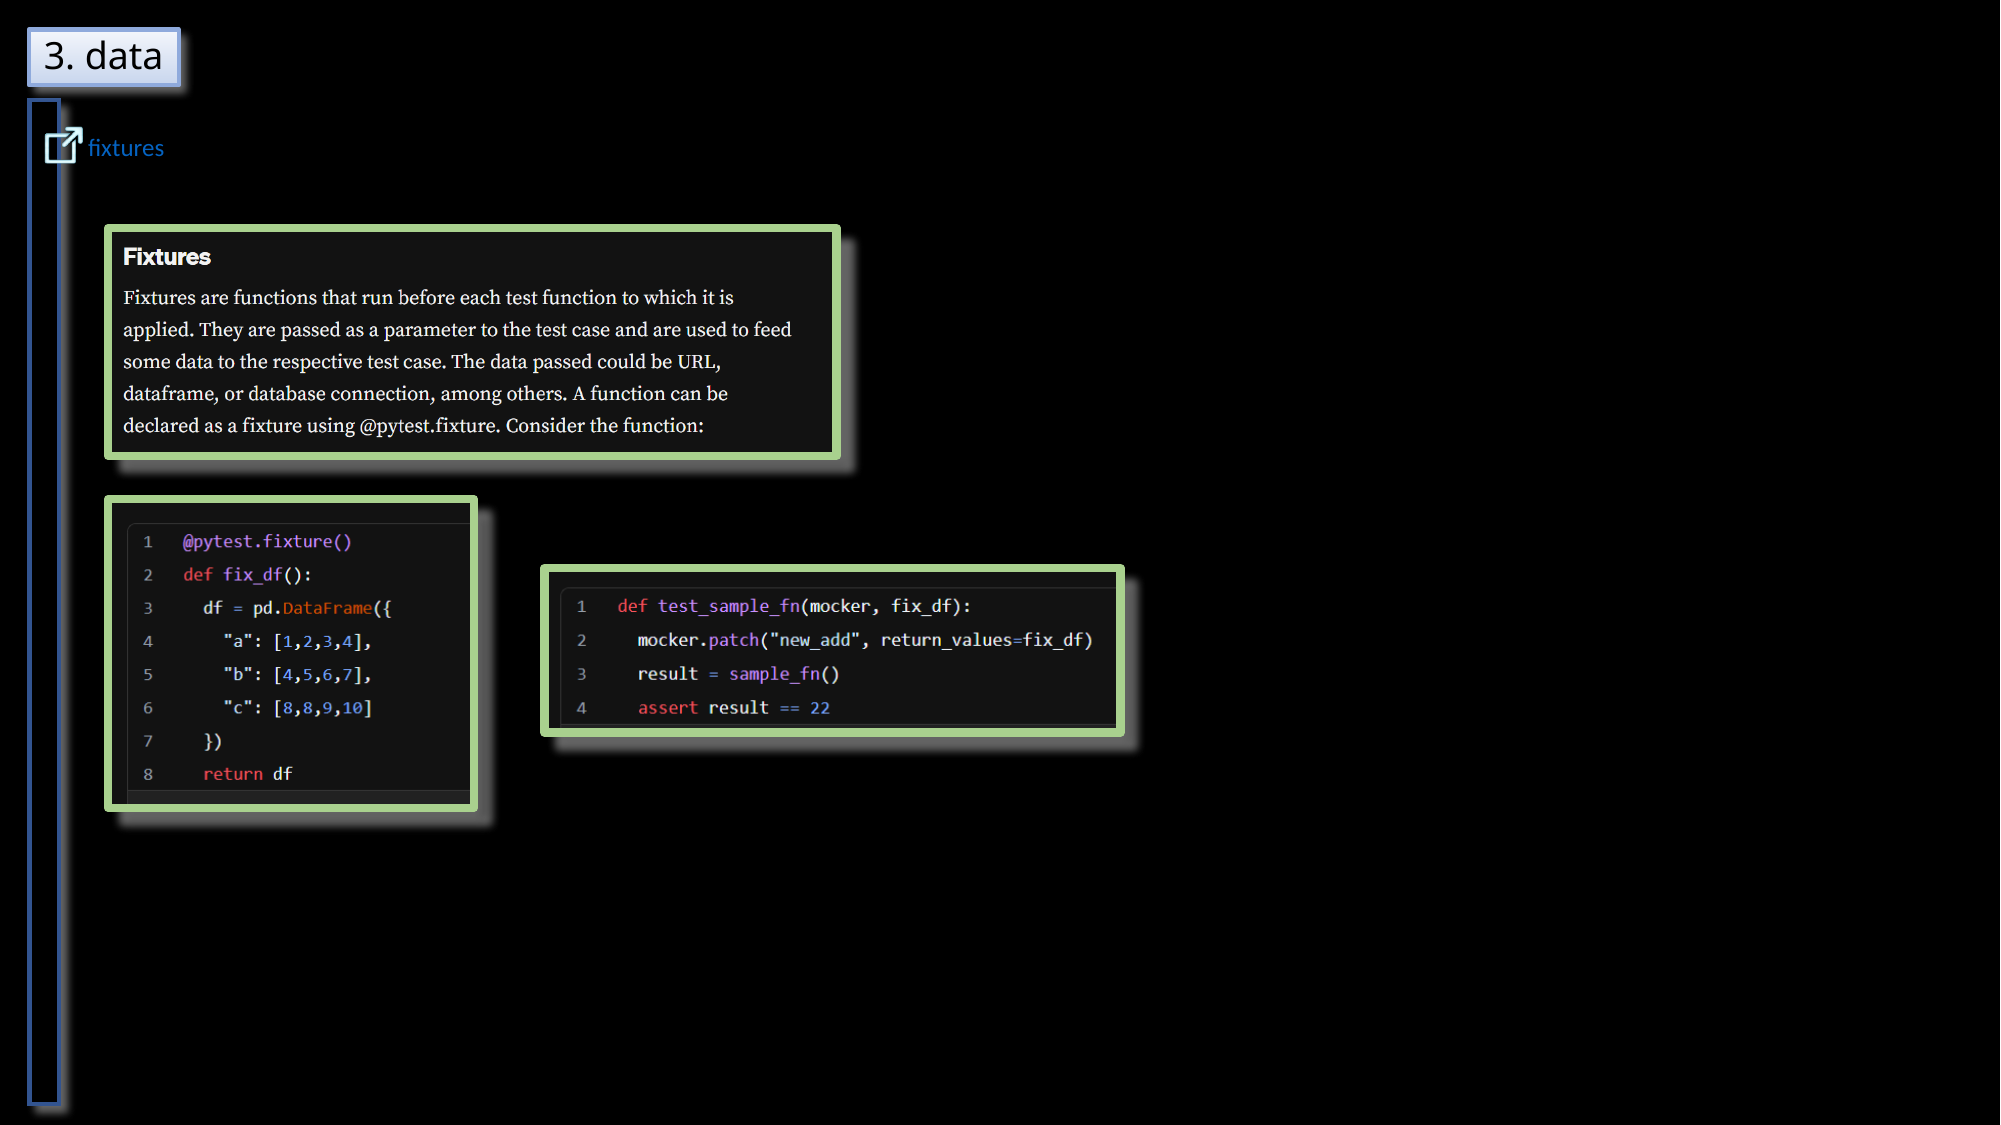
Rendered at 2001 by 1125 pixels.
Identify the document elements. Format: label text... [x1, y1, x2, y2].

text_box fixtures [73, 124, 180, 170]
picture [548, 572, 1117, 729]
picture [112, 232, 833, 452]
picture [112, 503, 470, 804]
text_box [29, 100, 60, 1105]
title 3. data [29, 29, 178, 86]
picture [40, 122, 87, 168]
